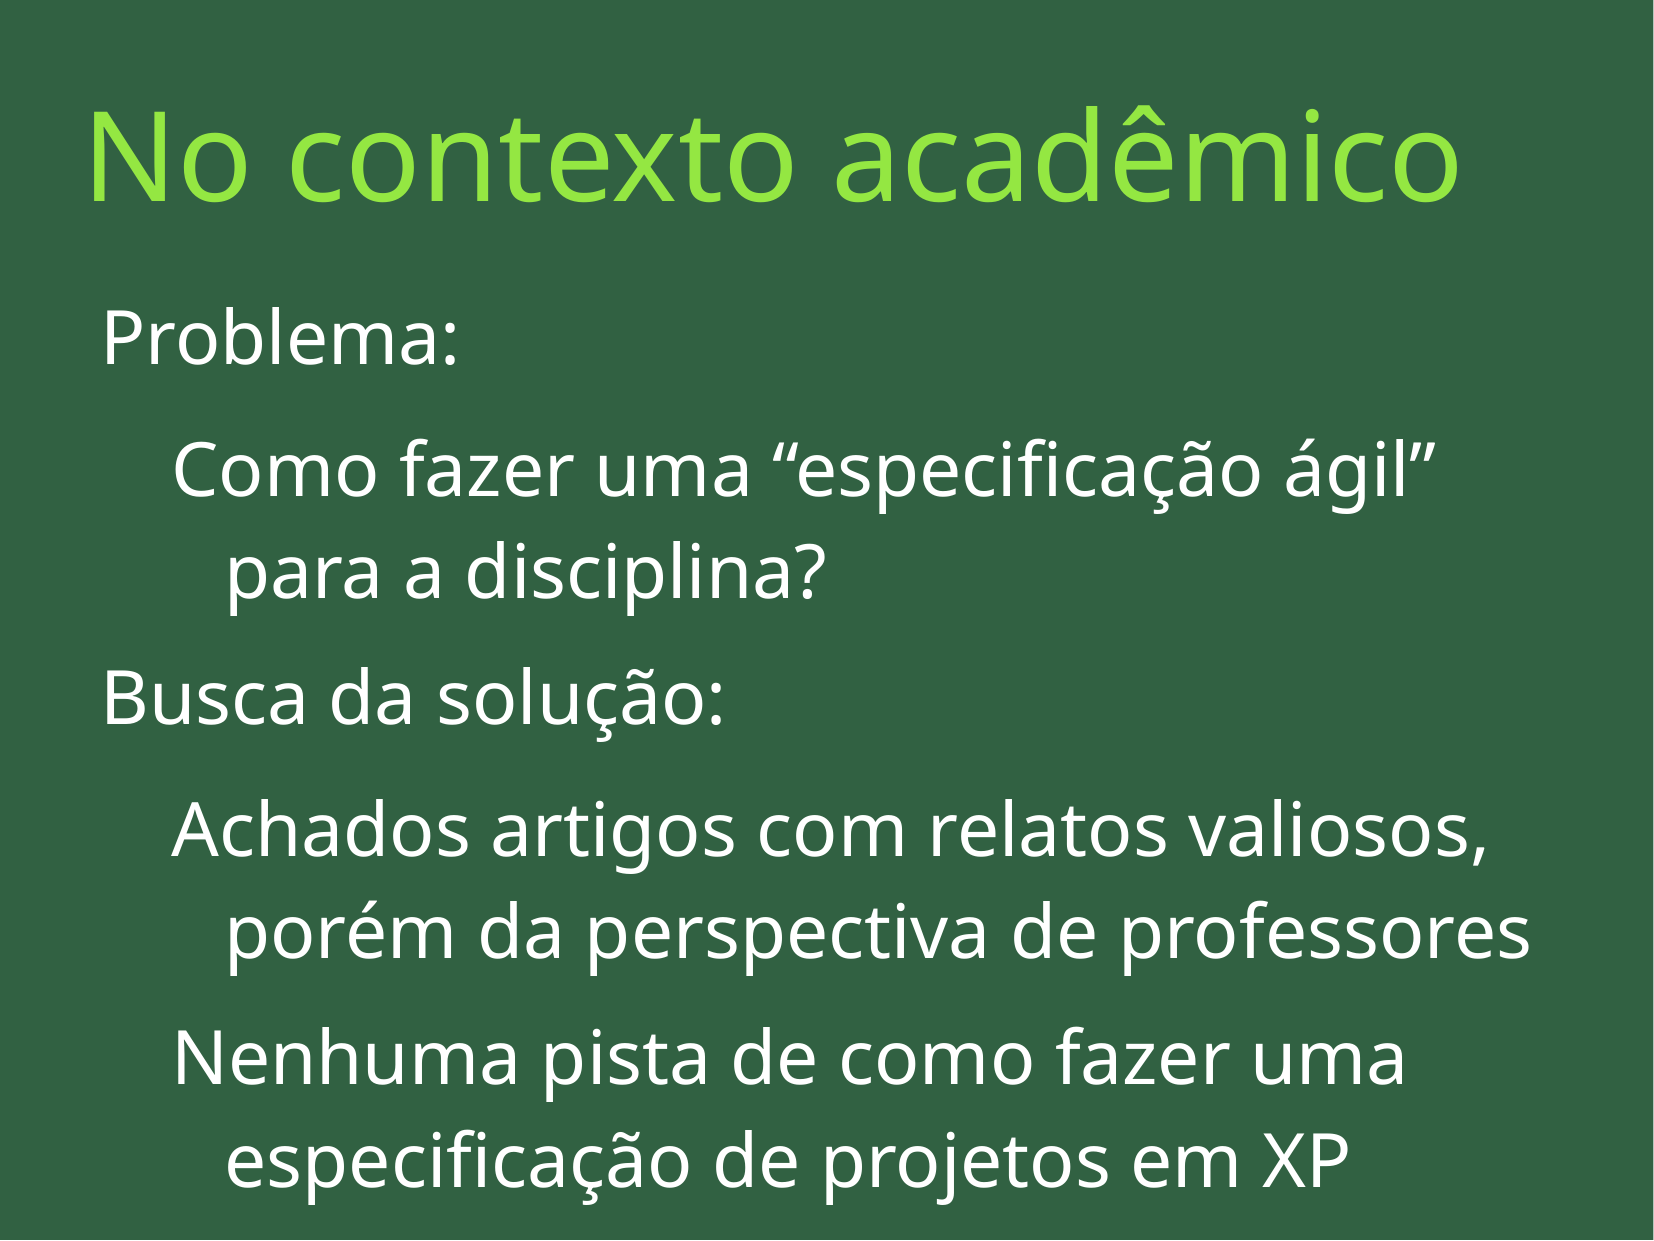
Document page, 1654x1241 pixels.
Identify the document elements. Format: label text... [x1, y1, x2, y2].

list Problema: Como fazer uma “especificação ágil” para a disciplina? Busca da solução: Achados artigos com relatos valiosos, porém da perspectiva de professores Nenhuma pista de como fazer uma especificação de projetos em XP [82, 284, 1571, 1087]
title No contexto acadêmico [82, 49, 1571, 257]
